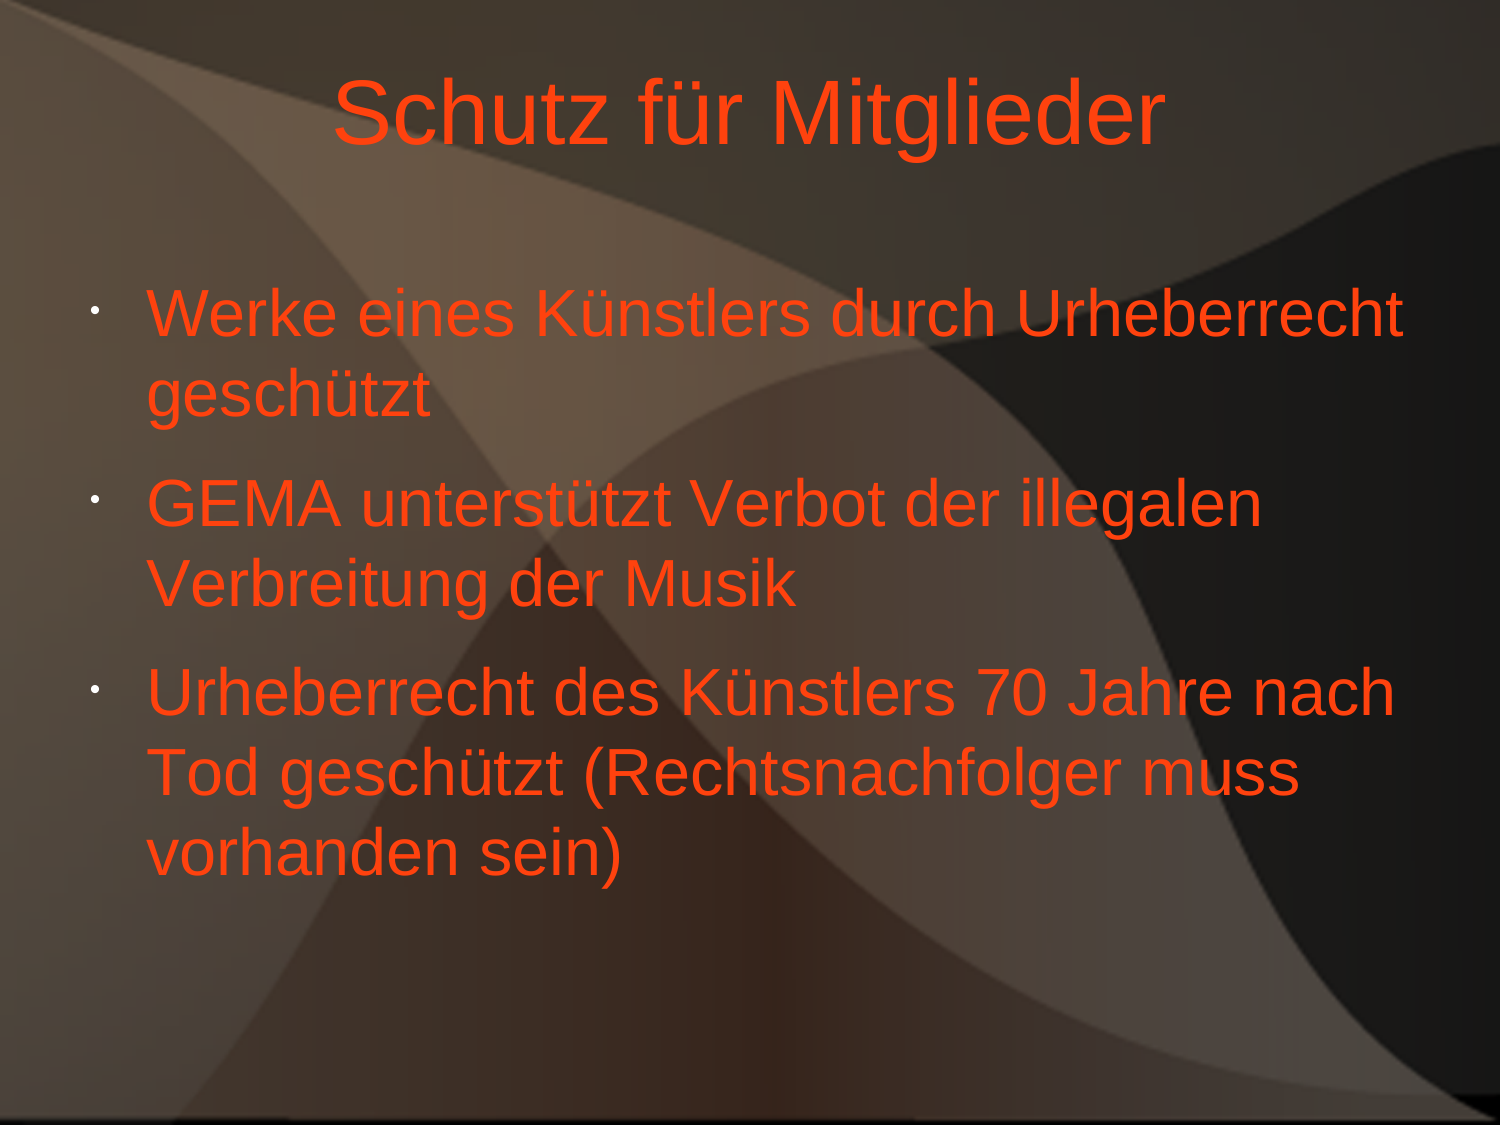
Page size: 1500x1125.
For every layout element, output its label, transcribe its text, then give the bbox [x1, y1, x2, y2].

title Schutz für Mitglieder [75, 45, 1425, 233]
picture [0, 0, 1500, 1125]
list Werke eines Künstlers durch Urheberrecht geschützt GEMA unterstützt Verbot der illegalen Verbreitung der Musik Urheberrecht des Künstlers 70 Jahre nach Tod geschützt (Rechtsnachfolger muss vorhanden sein) [75, 262, 1425, 1005]
